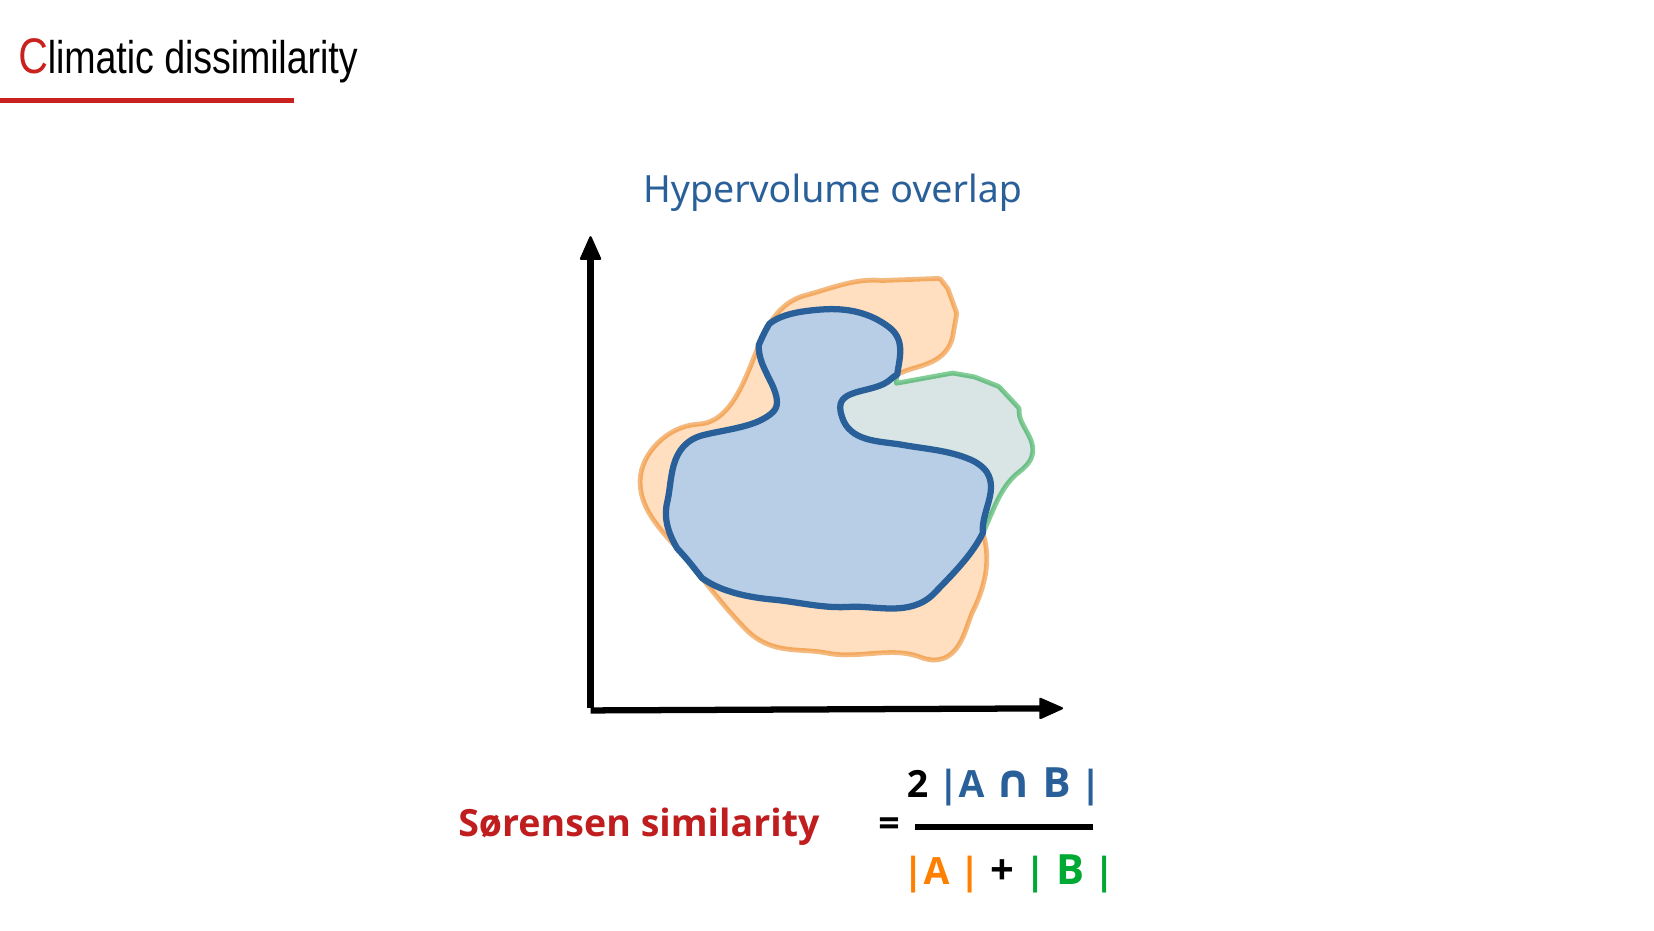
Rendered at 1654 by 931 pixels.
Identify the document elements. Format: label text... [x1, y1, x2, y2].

text_box 2 |A ∩ B | [826, 732, 1182, 820]
text_box |A | + | B | [826, 820, 1182, 916]
text_box Sørensen similarity = [442, 779, 826, 864]
text_box [640, 278, 1033, 661]
text_box Climatic dissimilarity [3, 0, 1653, 121]
text_box Hypervolume overlap [625, 146, 1040, 231]
